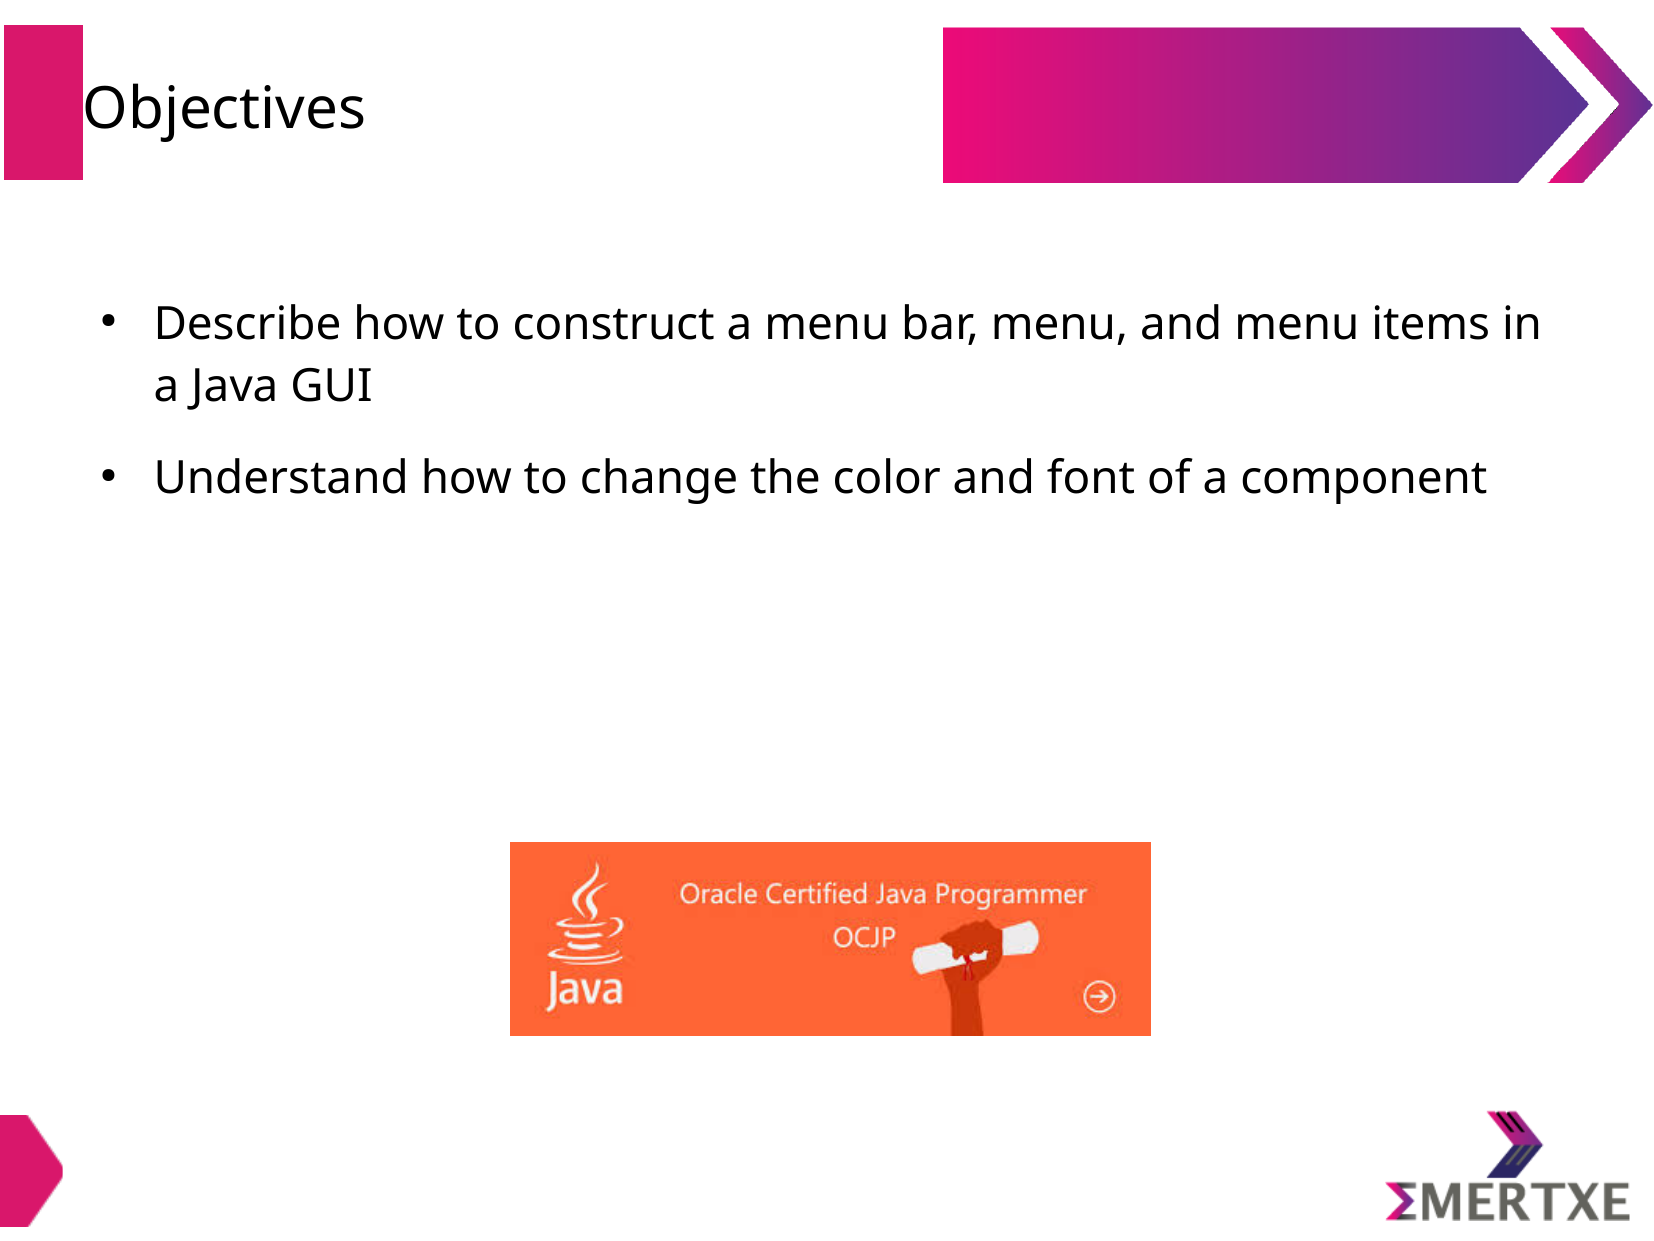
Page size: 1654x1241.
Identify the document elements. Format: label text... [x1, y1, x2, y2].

title Objectives [82, 2, 1571, 210]
picture [1571, 27, 1653, 183]
picture [510, 842, 1151, 1036]
list Describe how to construct a menu bar, menu, and menu items in a Java GUI Understand how to change the color and font of a component [82, 290, 1571, 1010]
picture [1385, 1107, 1631, 1221]
